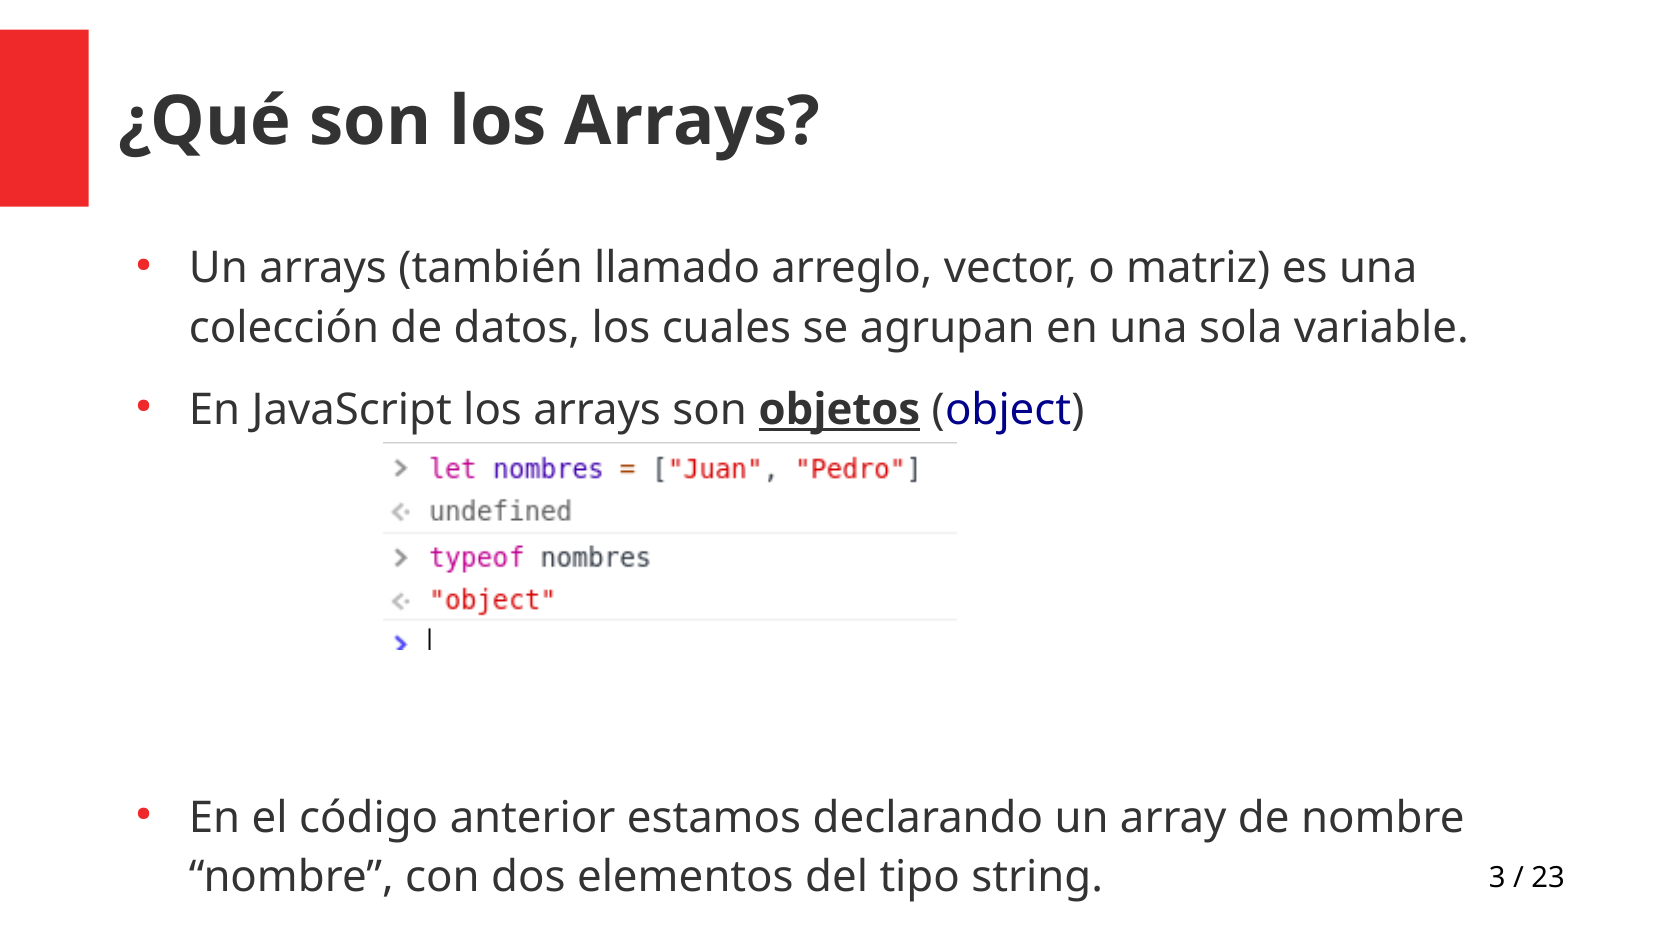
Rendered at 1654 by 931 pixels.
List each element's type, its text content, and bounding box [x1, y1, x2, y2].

list Un arrays (también llamado arreglo, vector, o matriz) es una colección de datos, los cuales se agrupan en una sola variable. En JavaScript los arrays son objetos (object) En el código anterior estamos declarando un array de nombre “nombre”, con dos elementos del tipo string. [118, 236, 1595, 798]
title ¿Qué son los Arrays? [118, 29, 1595, 207]
picture [383, 442, 957, 650]
